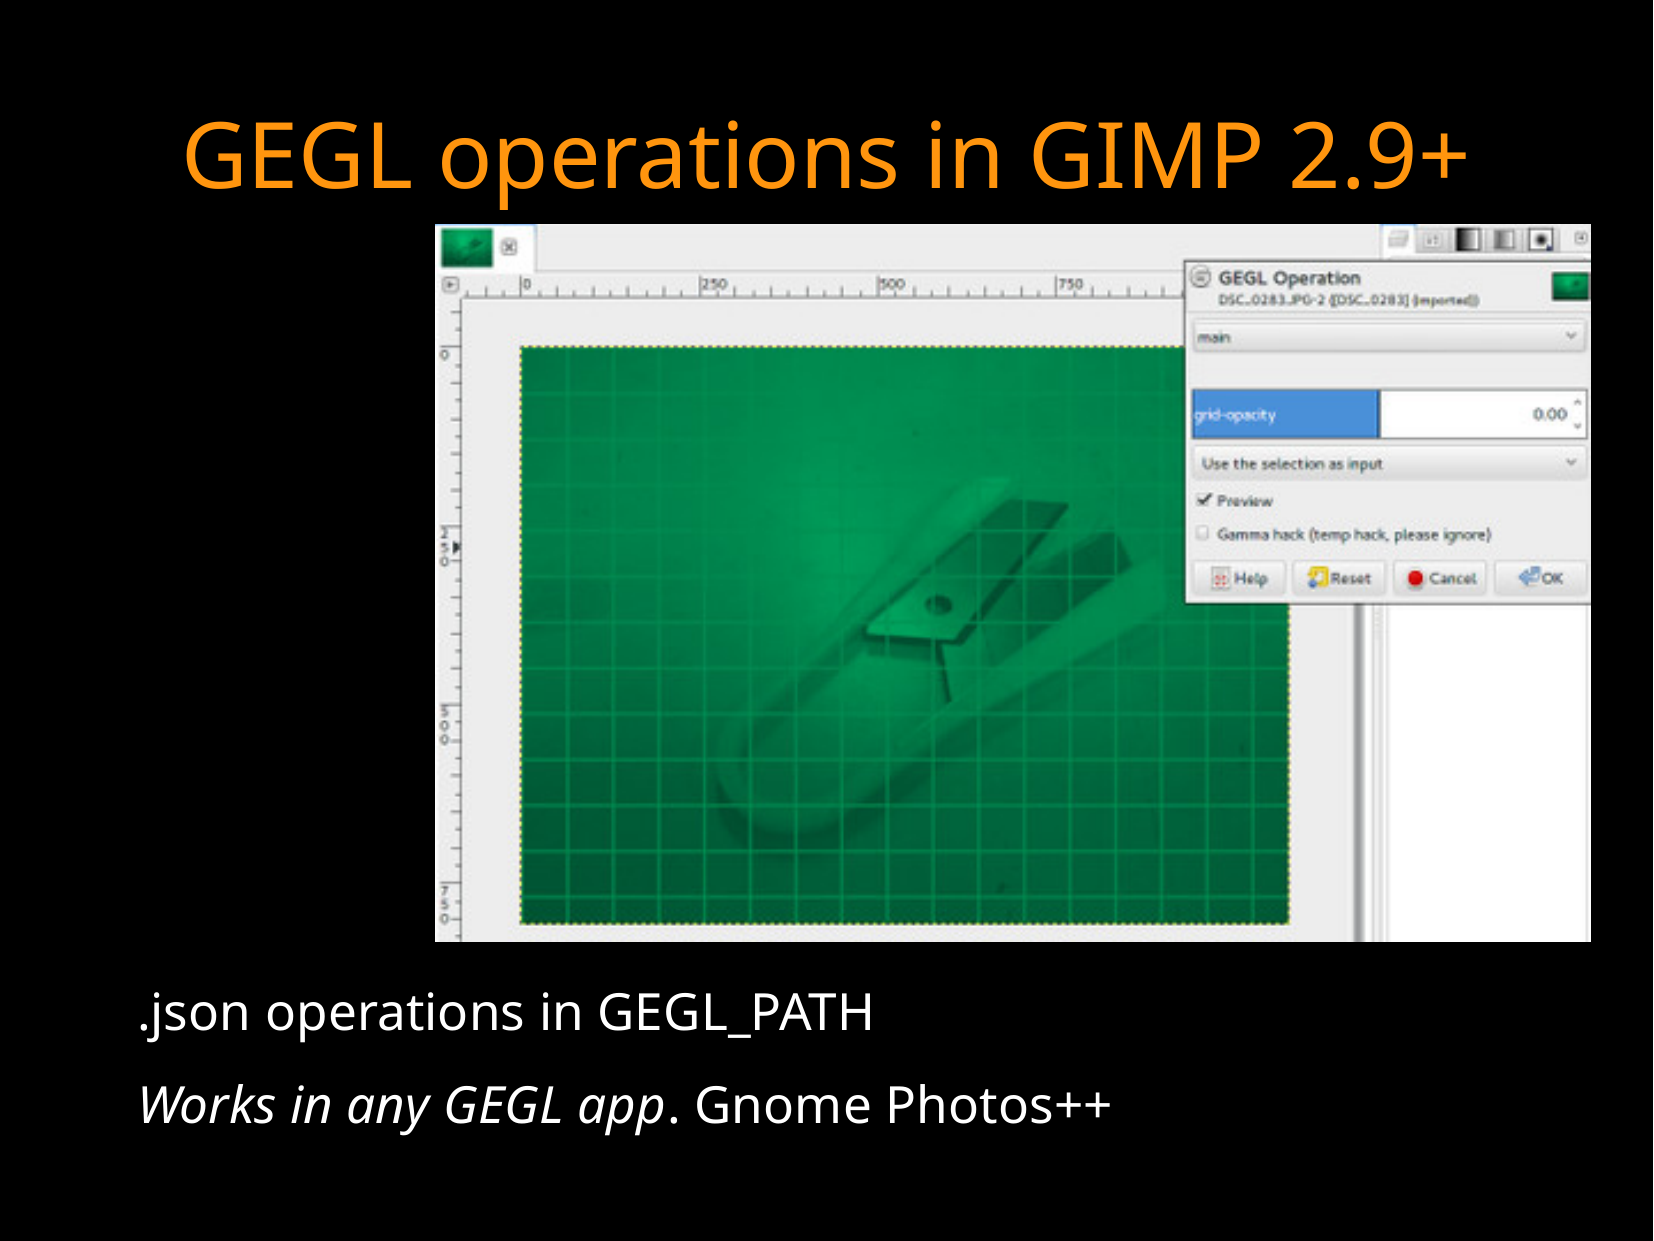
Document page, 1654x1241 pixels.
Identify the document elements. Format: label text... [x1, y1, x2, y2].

title GEGL operations in GIMP 2.9+ [82, 49, 1571, 257]
list .json operations in GEGL_PATH Works in any GEGL app. Gnome Photos++ [82, 420, 1571, 1140]
picture [435, 224, 1591, 942]
